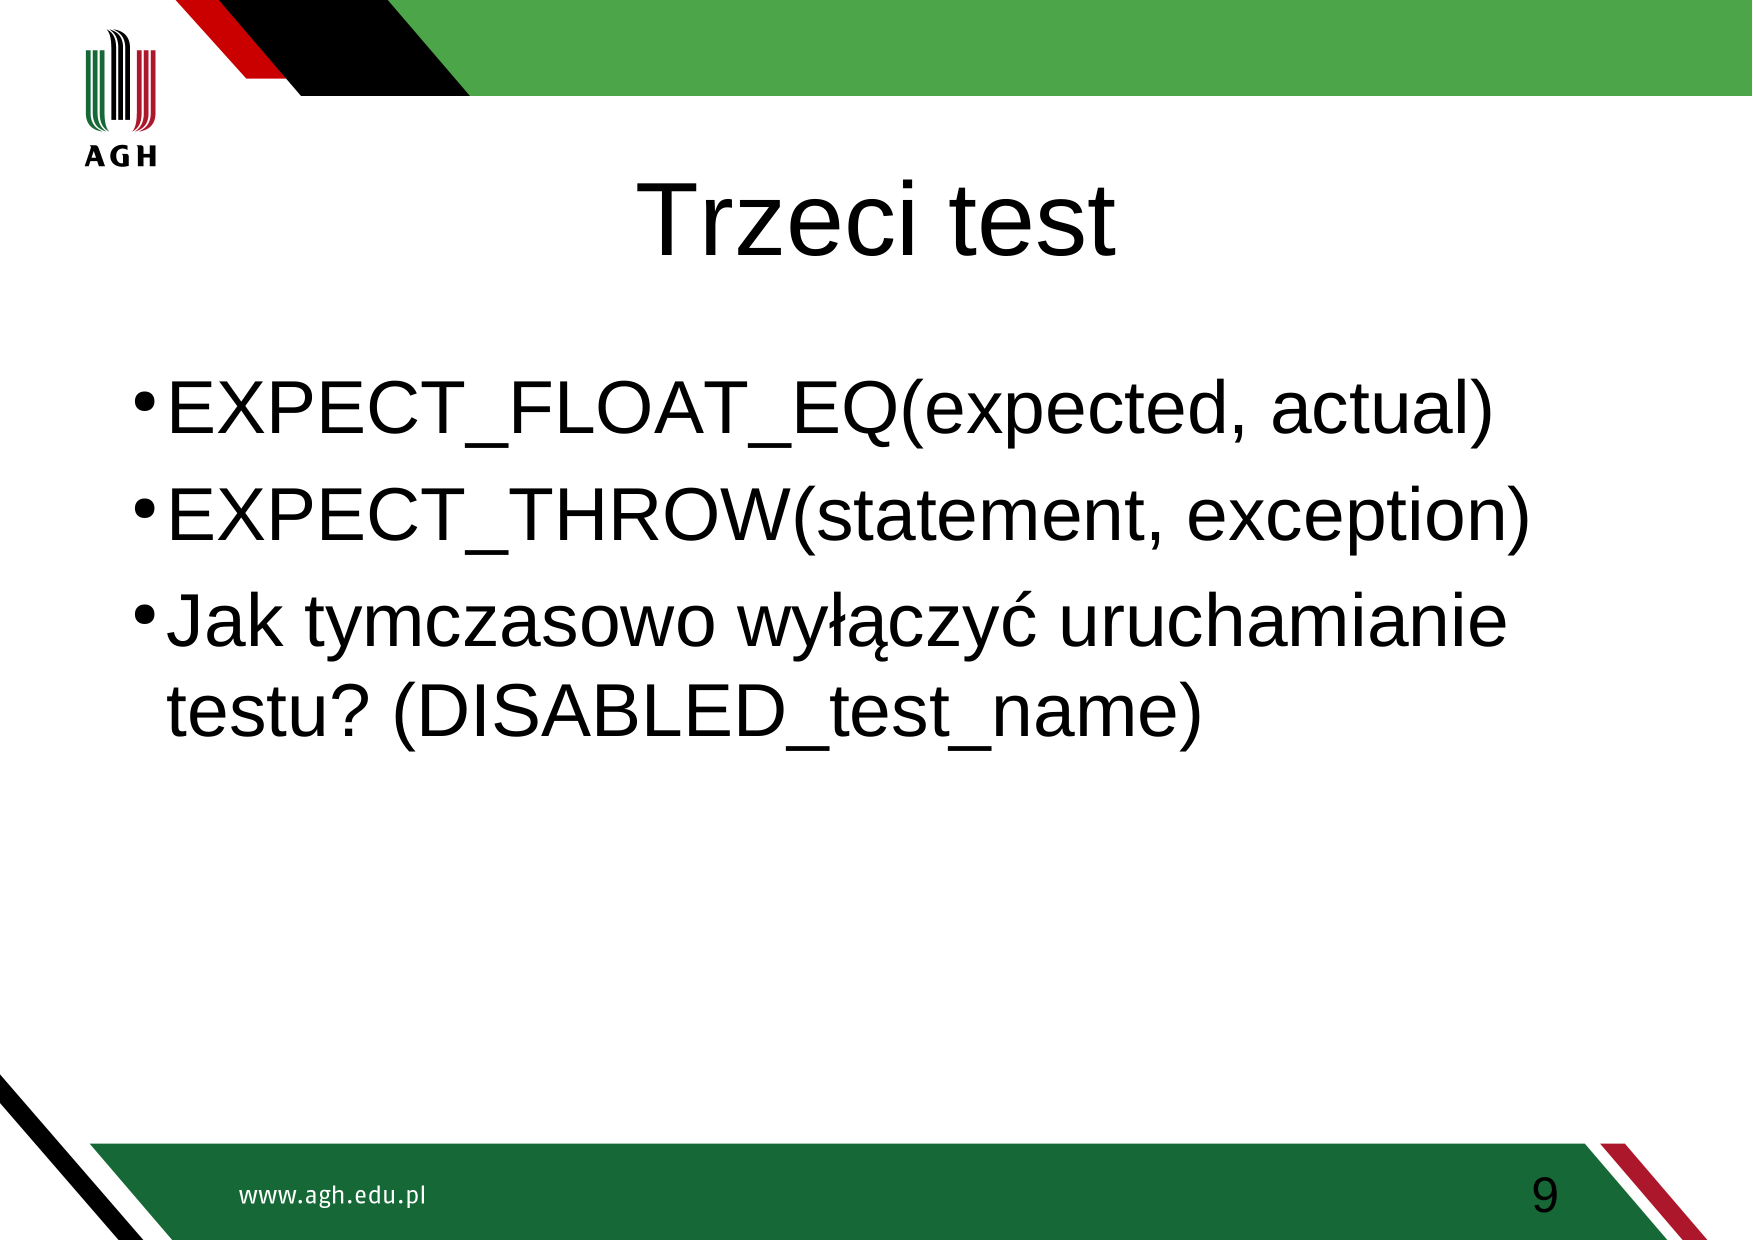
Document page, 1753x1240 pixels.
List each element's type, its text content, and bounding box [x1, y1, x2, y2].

title Trzeci test [131, 110, 1622, 317]
subtitle EXPECT_FLOAT_EQ(expected, actual) EXPECT_THROW(statement, exception) Jak tymczasowo wyłączyć uruchamianie testu? (DISABLED_test_name) [131, 358, 1622, 1103]
picture [0, 0, 1753, 1240]
